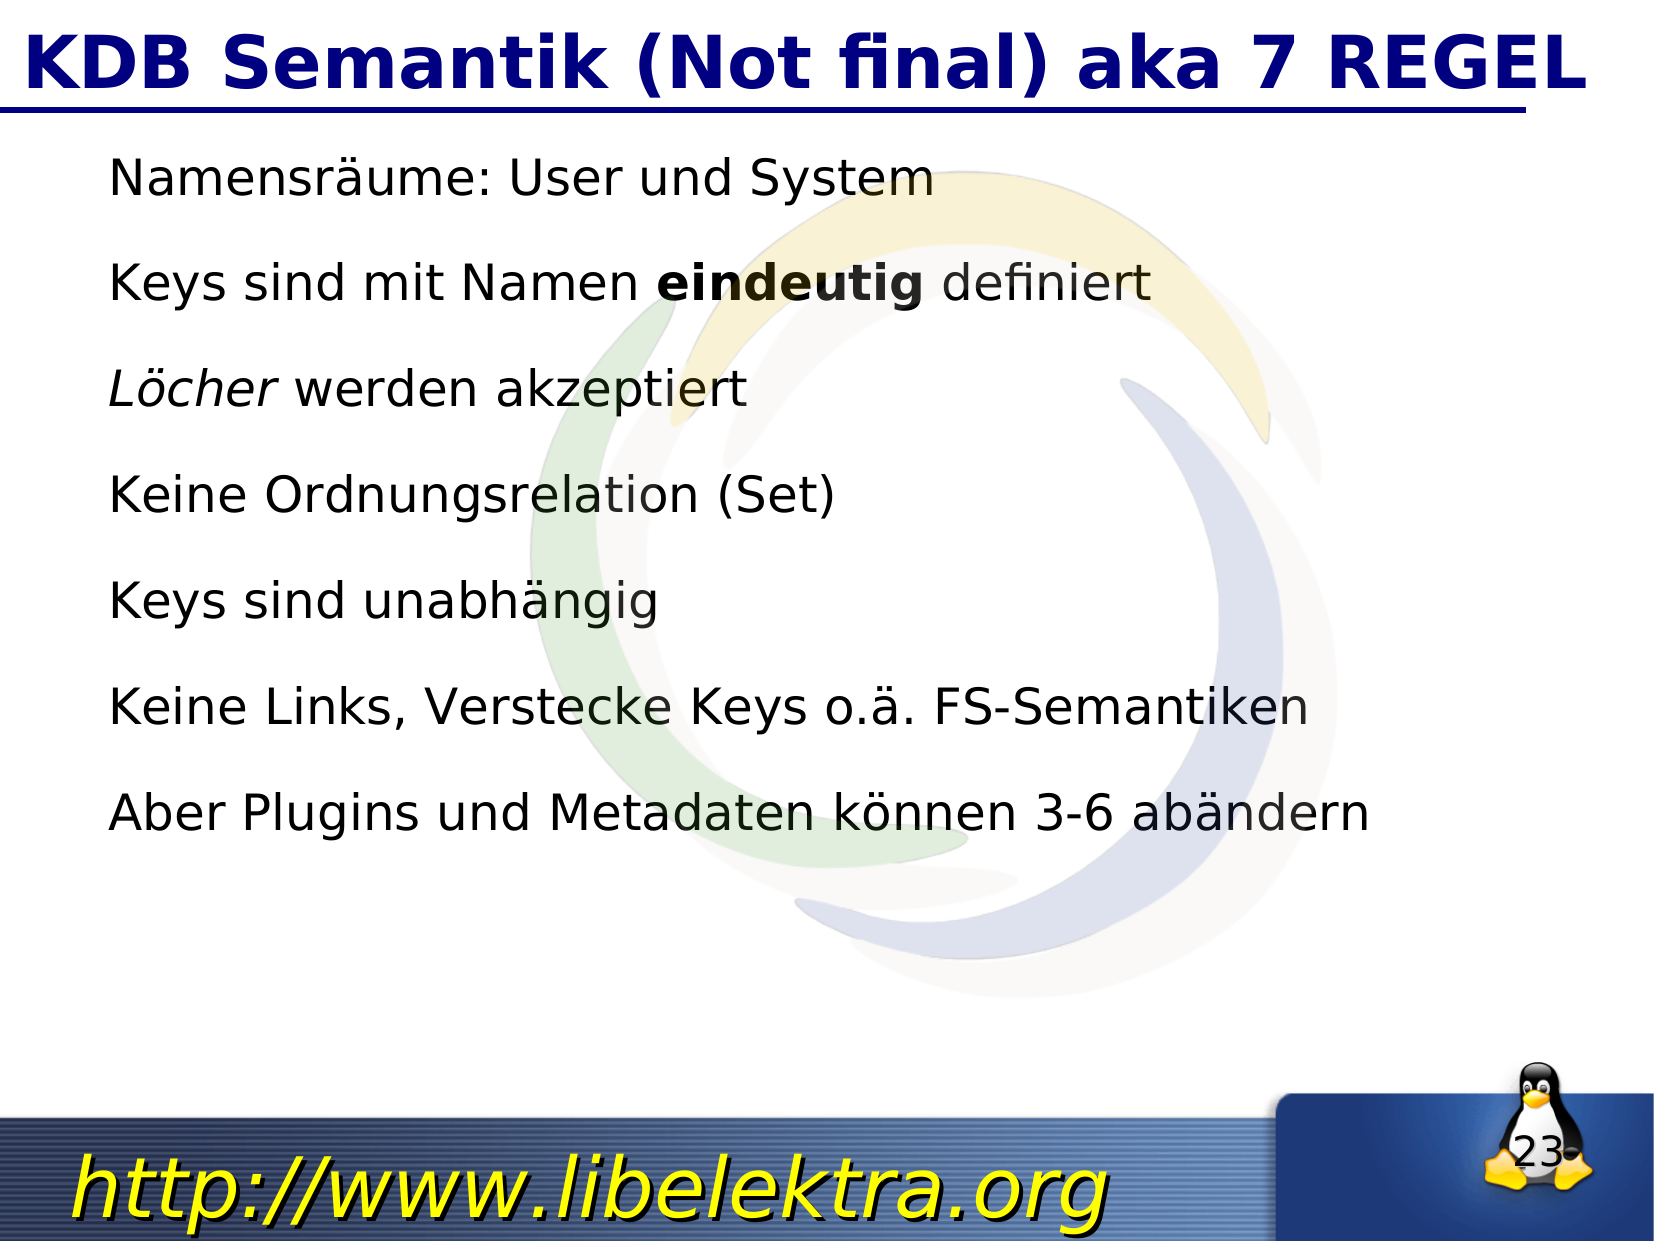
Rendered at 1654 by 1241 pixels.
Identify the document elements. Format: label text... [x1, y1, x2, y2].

text_box KDB Semantik (Not final) aka 7 REGEL [22, 14, 1611, 111]
picture [481, 138, 1374, 1013]
text_box 50 [1312, 1122, 1566, 1178]
list Namensräume: User und System Keys sind mit Namen eindeutig definiert Löcher werden akzeptiert Keine Ordnungsrelation (Set) Keys sind unabhängig Keine Links, Verstecke Keys o.ä. FS-Semantiken Aber Plugins und Metadaten können 3-6 abändern [58, 136, 1541, 1104]
picture [0, 1061, 1654, 1241]
